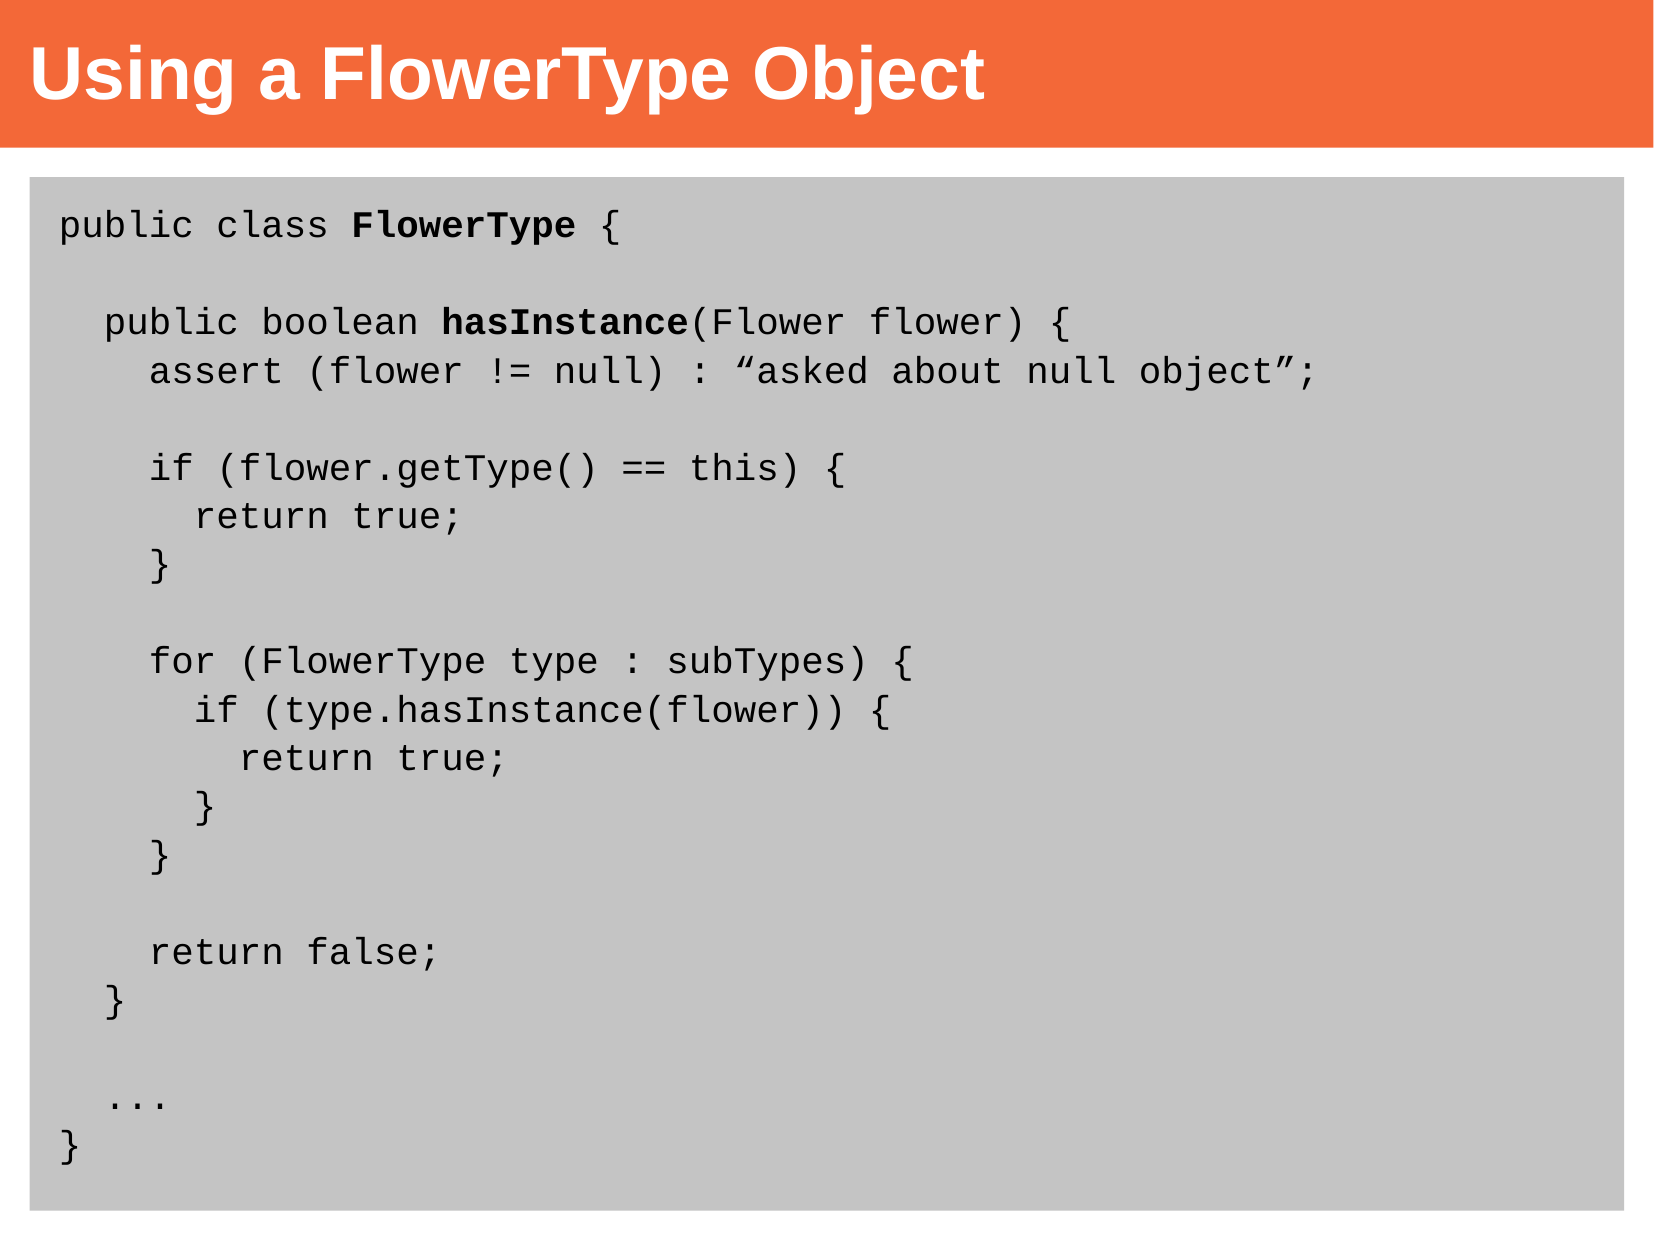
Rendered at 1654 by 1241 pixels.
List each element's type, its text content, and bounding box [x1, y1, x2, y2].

title Using a FlowerType Object [0, 0, 1654, 148]
list public class FlowerType { public boolean hasInstance(Flower flower) { assert (flower != null) : “asked about null object”; if (flower.getType() == this) { return true; } for (FlowerType type : subTypes) { if (type.hasInstance(flower)) { return true; } } return false; } ... } [29, 177, 1625, 1211]
